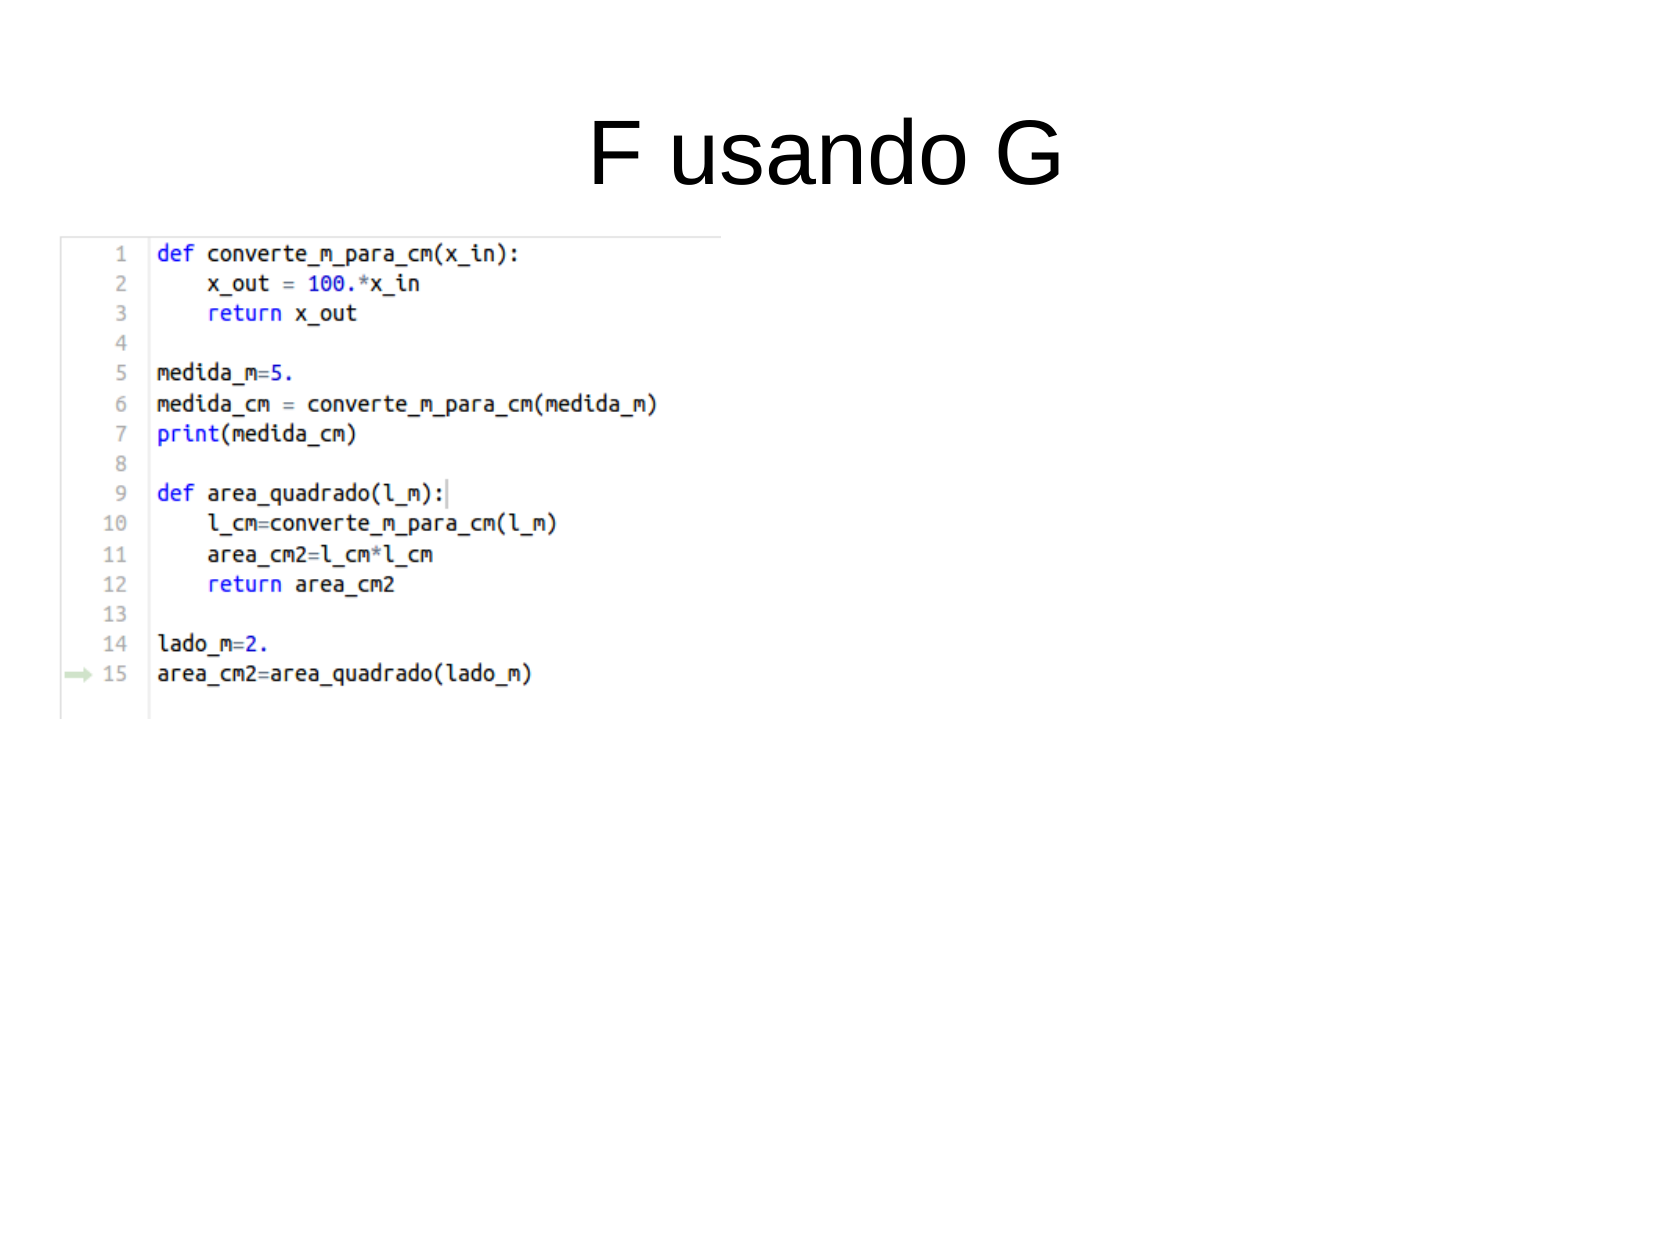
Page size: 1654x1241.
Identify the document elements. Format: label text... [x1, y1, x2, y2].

picture [43, 224, 721, 719]
title F usando G [82, 49, 1571, 257]
